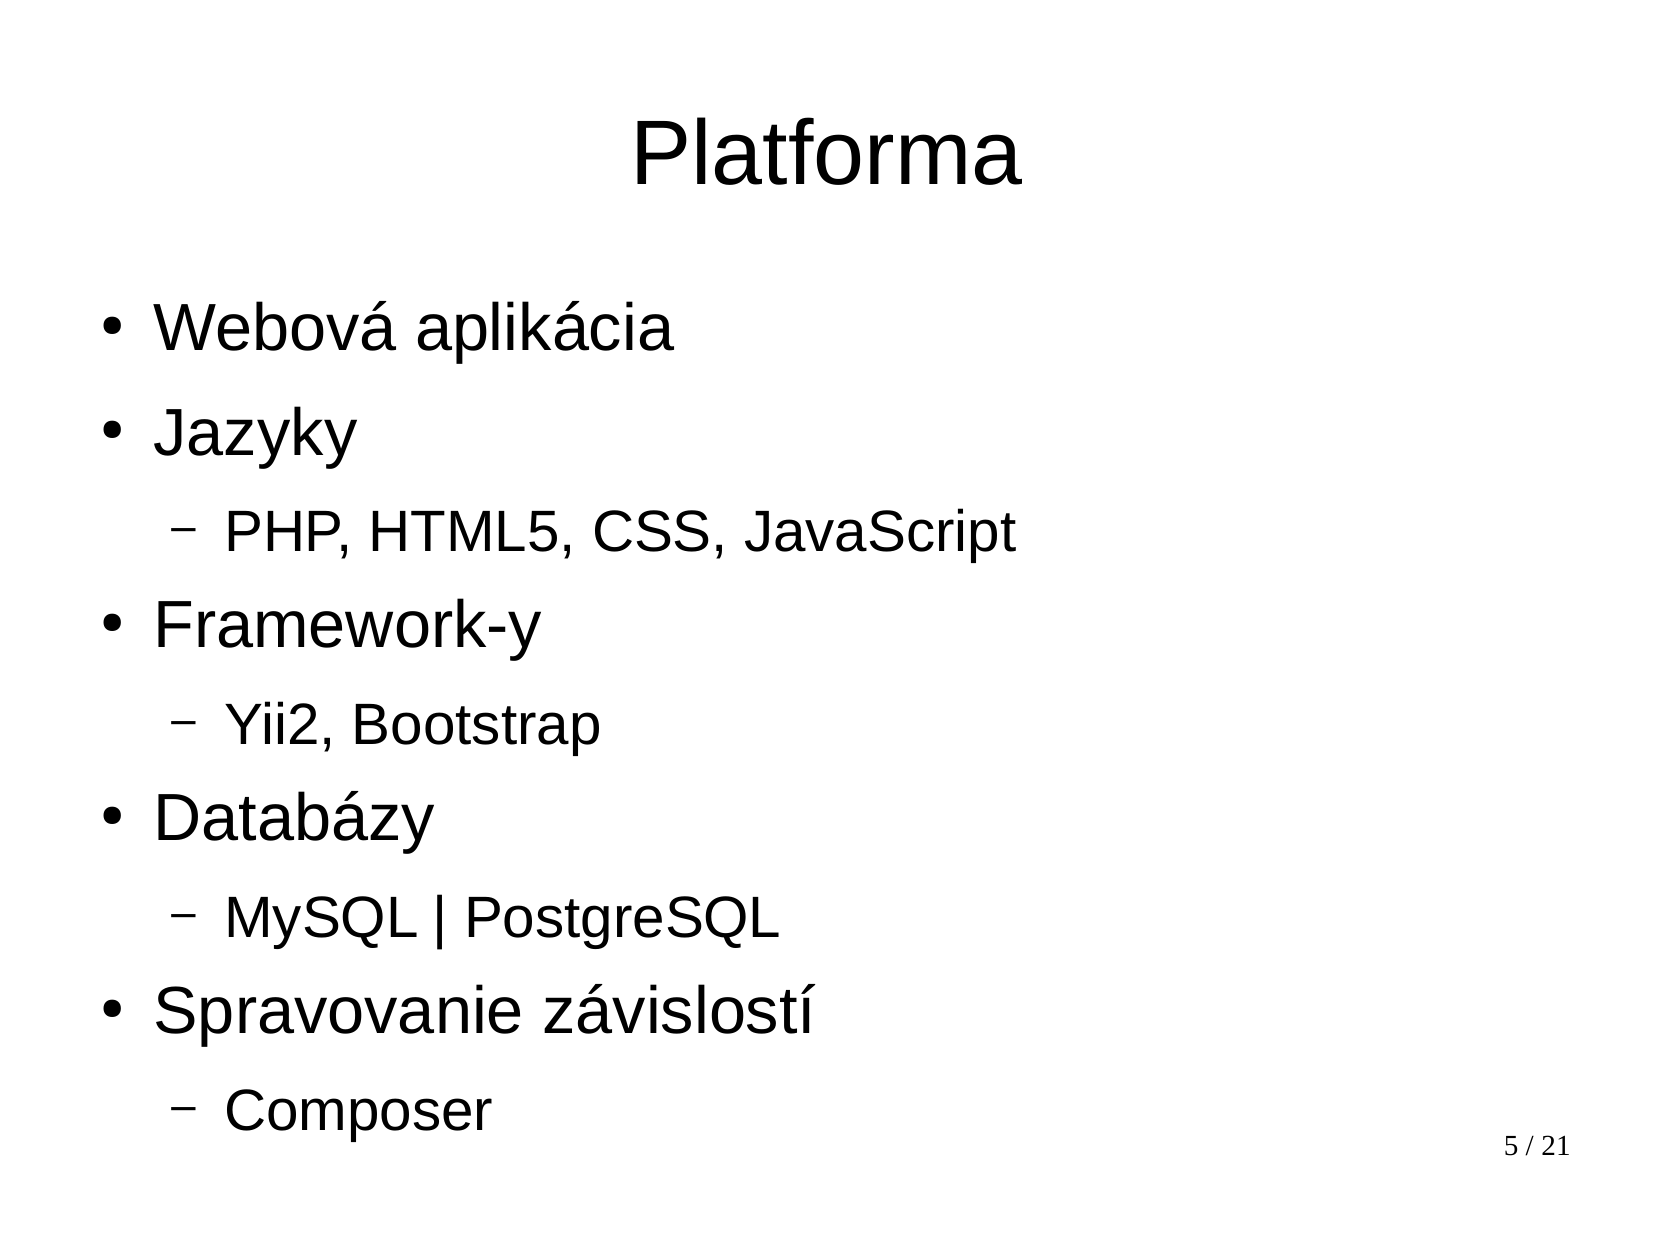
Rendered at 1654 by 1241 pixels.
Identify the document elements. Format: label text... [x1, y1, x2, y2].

title Platforma [82, 49, 1571, 257]
list Webová aplikácia Jazyky PHP, HTML5, CSS, JavaScript Framework-y Yii2, Bootstrap Databázy MySQL | PostgreSQL Spravovanie závislostí Composer [82, 290, 1571, 1164]
